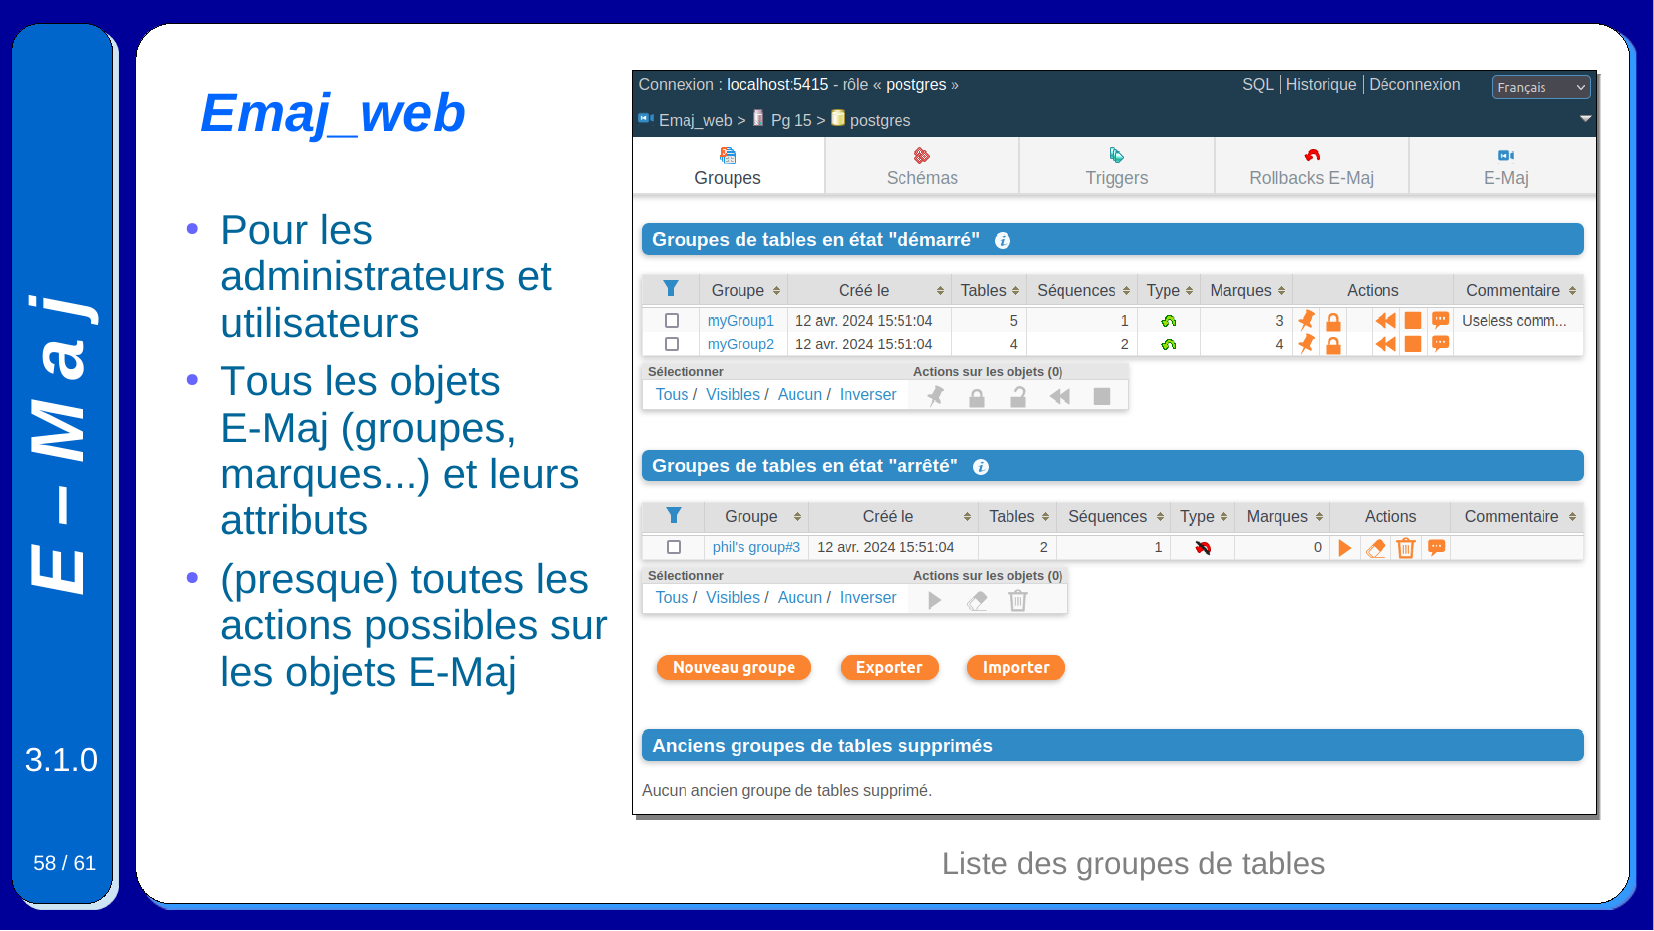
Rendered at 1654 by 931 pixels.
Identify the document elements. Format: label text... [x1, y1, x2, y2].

text_box Liste des groupes de tables [927, 838, 1342, 889]
picture [632, 70, 1597, 815]
list Pour les administrateurs et utilisateurs Tous les objets E-Maj (groupes, marques...) et leurs attributs (presque) toutes les actions possibles sur les objets E-Maj [167, 206, 632, 756]
title Emaj_web [200, 34, 1575, 191]
